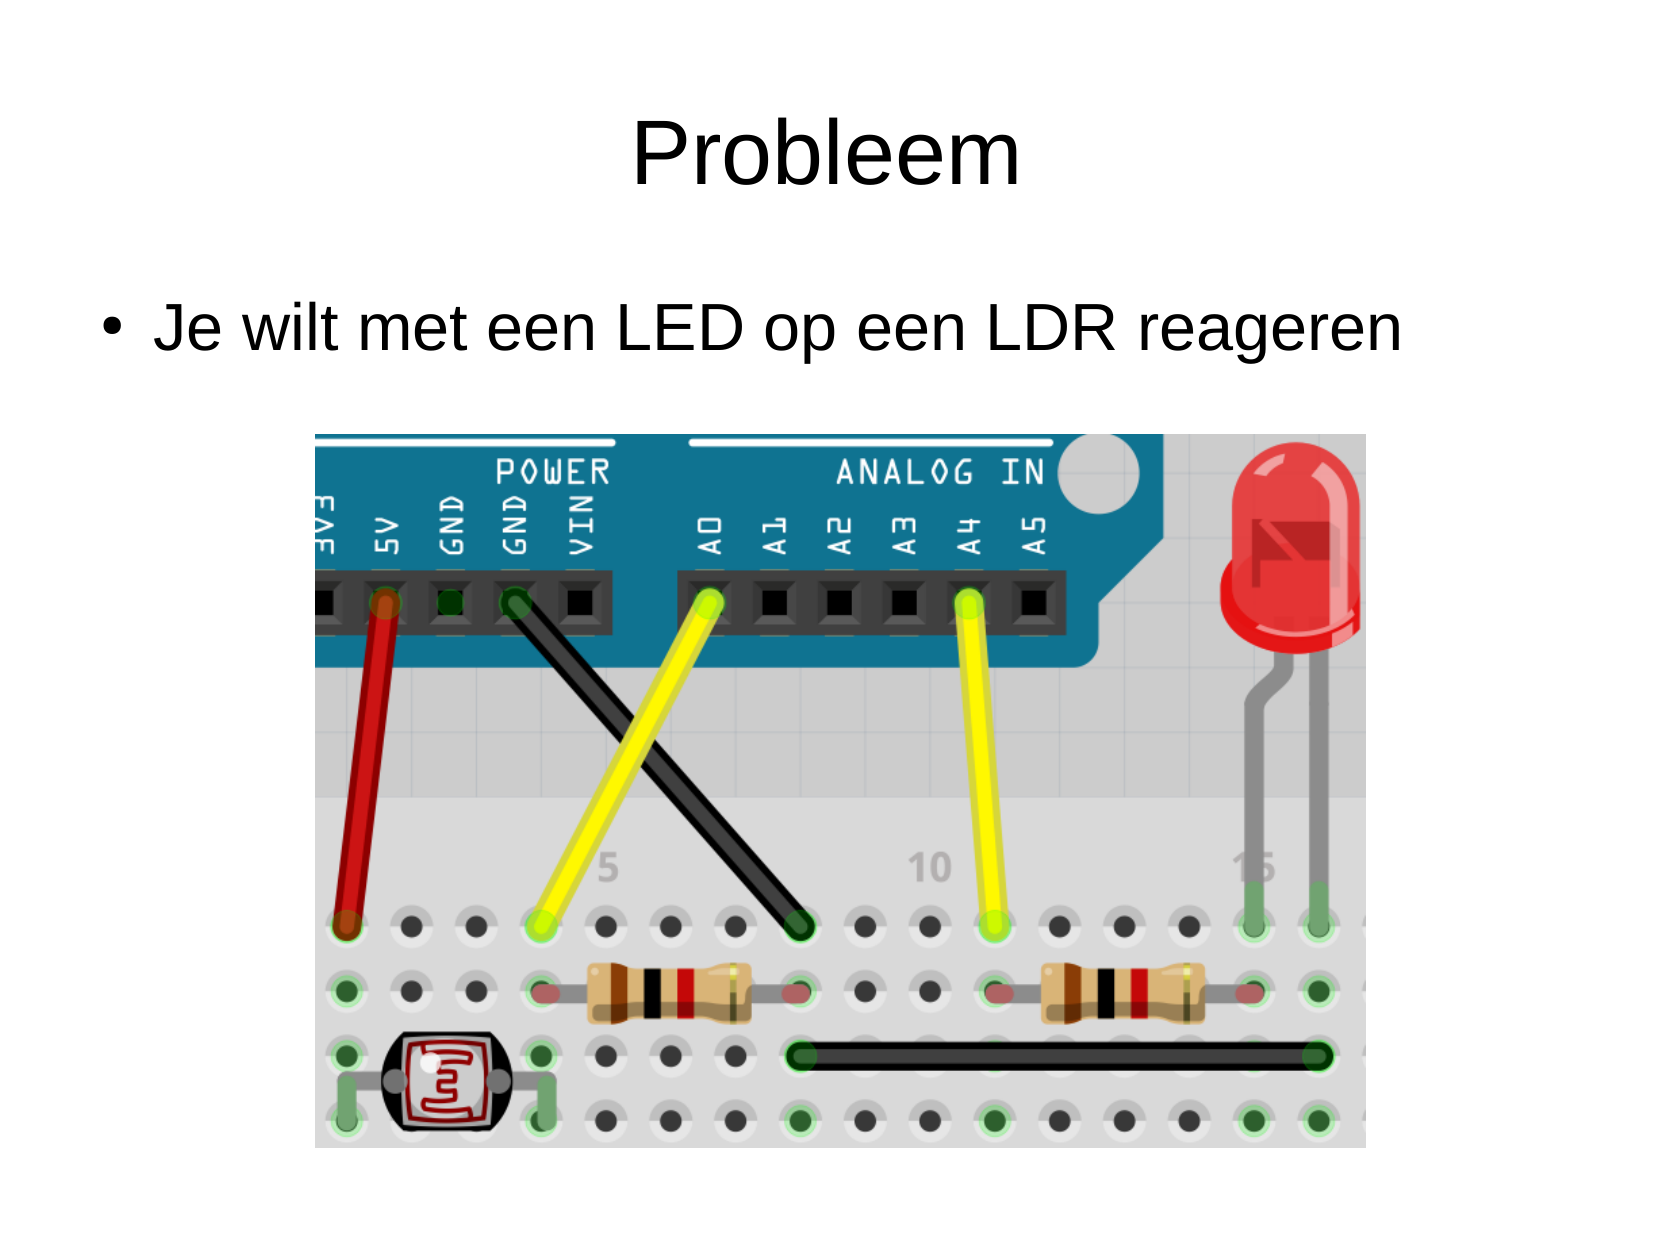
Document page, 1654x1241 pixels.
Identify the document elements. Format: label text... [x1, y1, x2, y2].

picture [315, 434, 1366, 1148]
title Probleem [82, 49, 1571, 257]
list Je wilt met een LED op een LDR reageren [82, 290, 1571, 1010]
